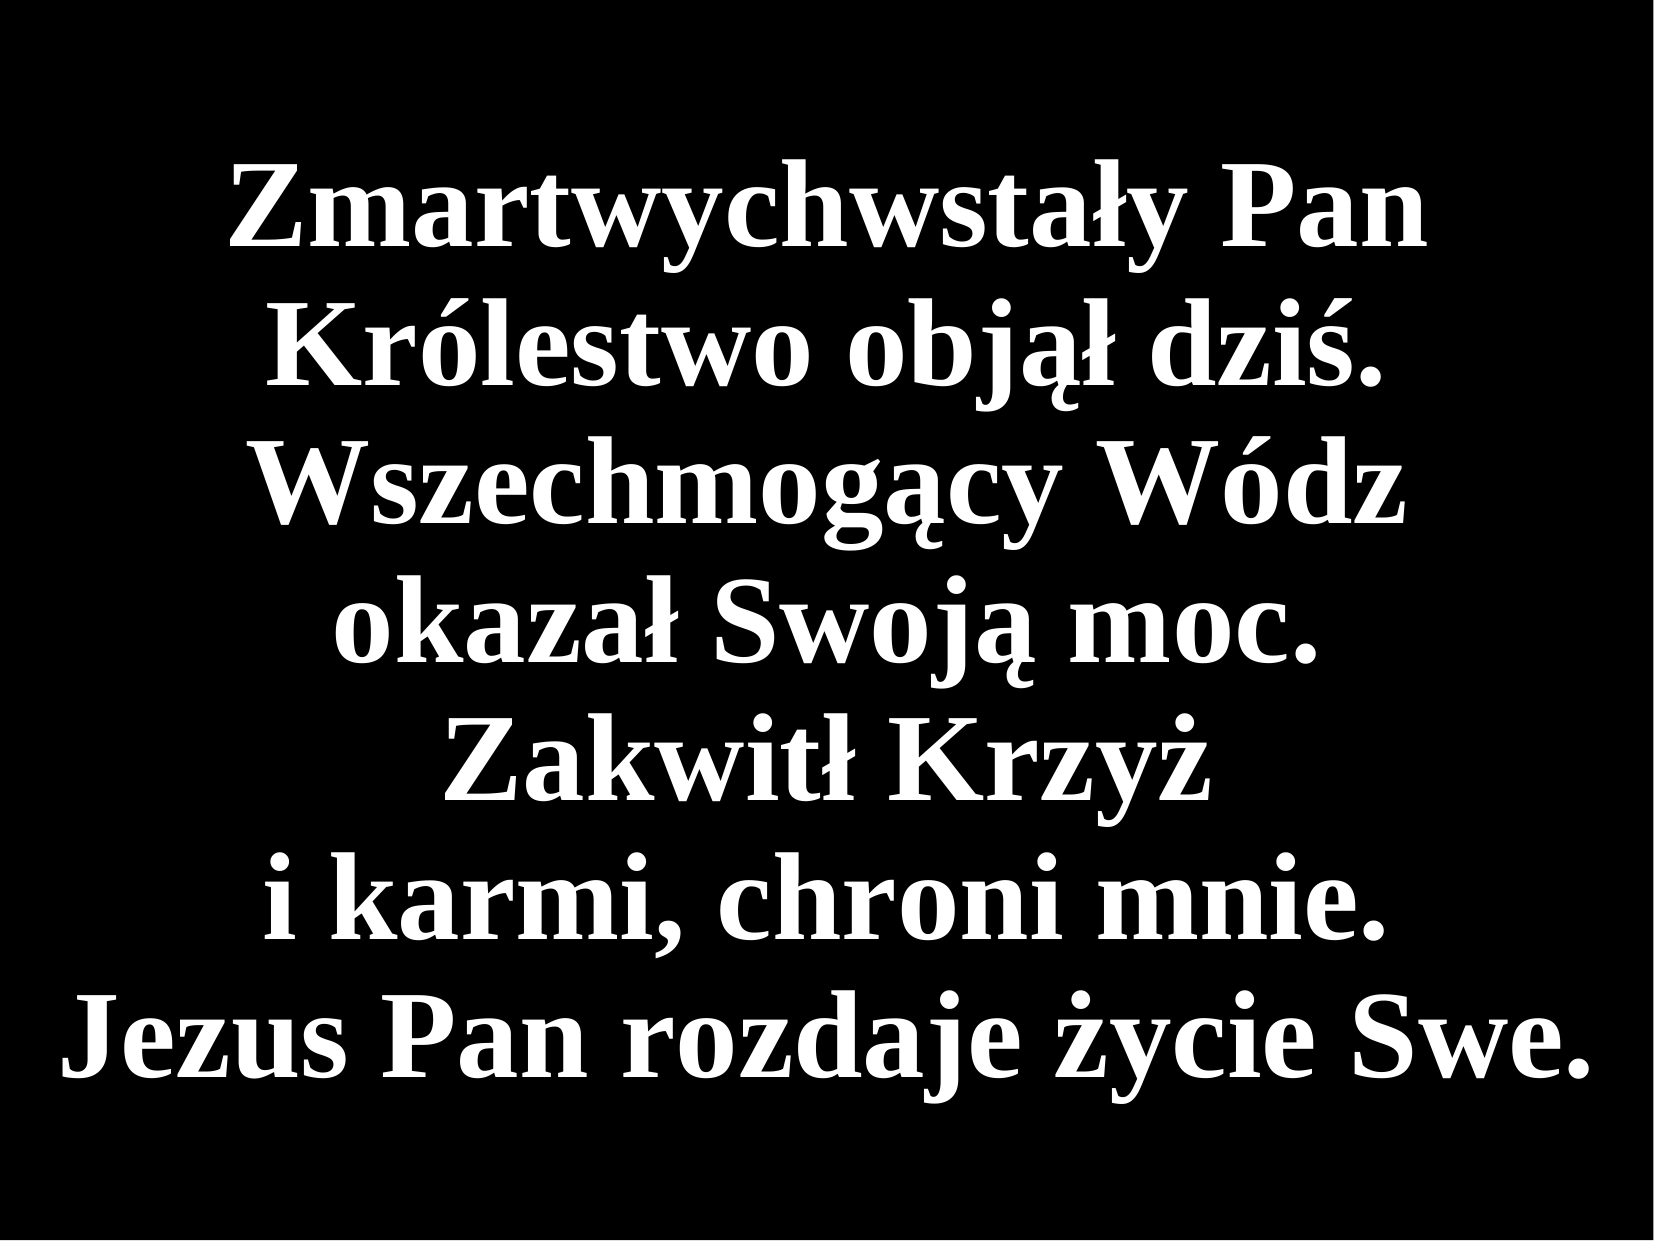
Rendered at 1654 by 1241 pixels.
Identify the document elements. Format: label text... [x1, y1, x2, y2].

title Zmartwychwstały Pan Królestwo objął dziś. Wszechmogący Wódz okazał Swoją moc. Zakwitł Krzyż i karmi, chroni mnie. Jezus Pan rozdaje życie Swe. [0, 0, 1654, 1241]
